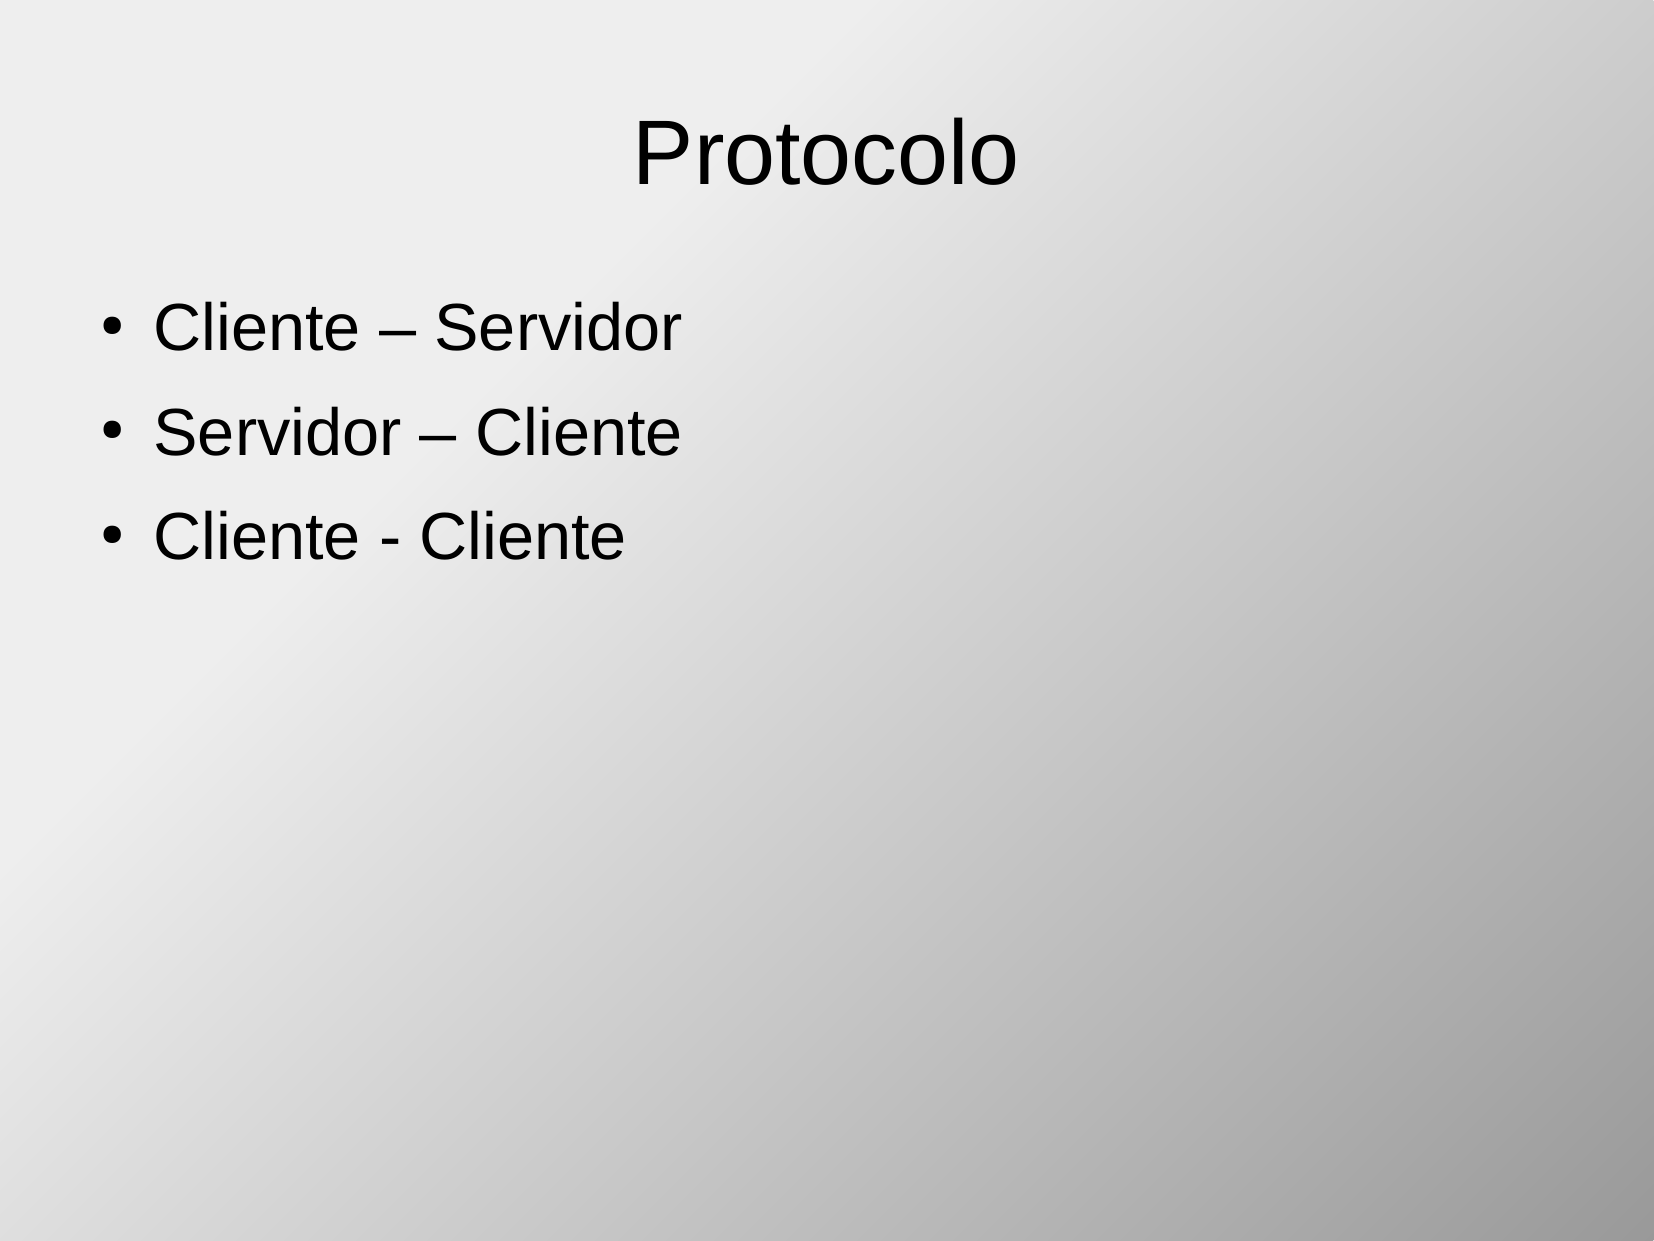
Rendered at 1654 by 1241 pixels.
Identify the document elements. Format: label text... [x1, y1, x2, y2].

list Cliente – Servidor Servidor – Cliente Cliente - Cliente [82, 290, 1571, 1010]
title Protocolo [82, 49, 1571, 257]
